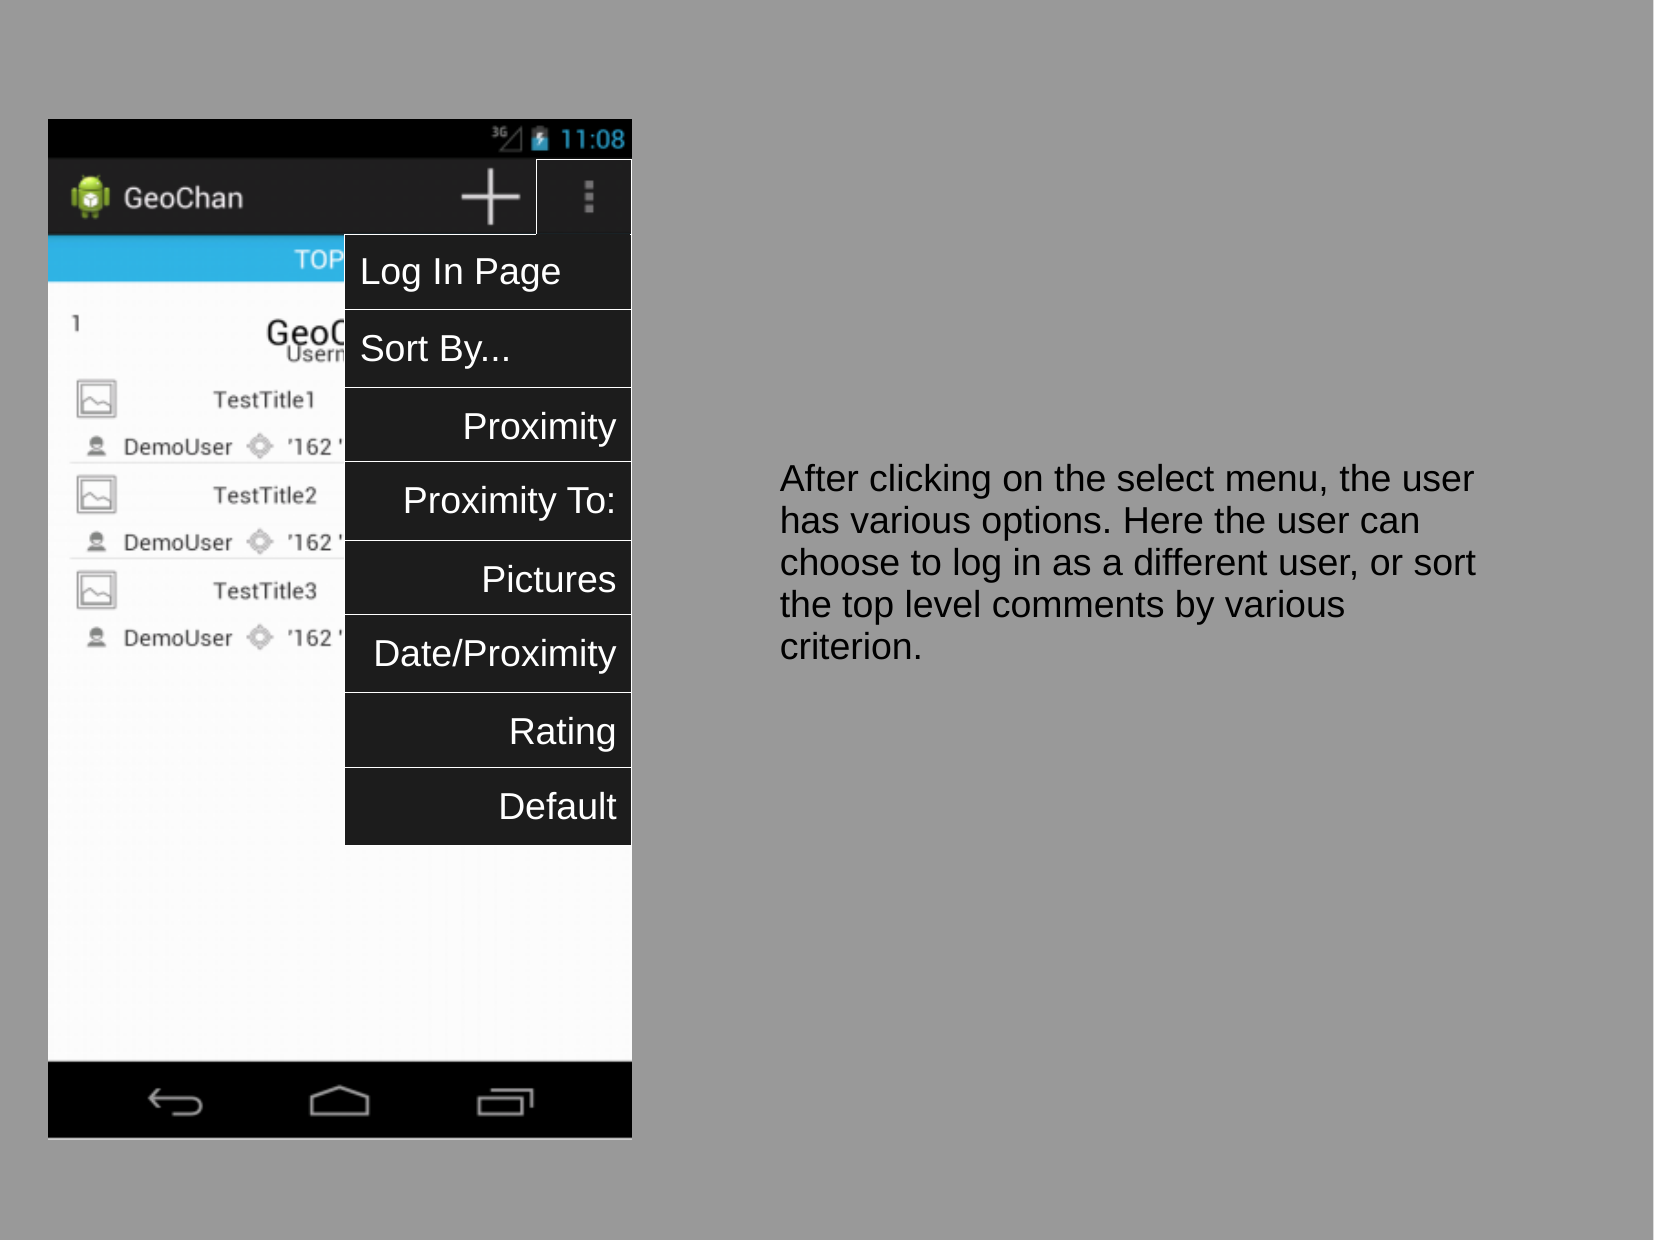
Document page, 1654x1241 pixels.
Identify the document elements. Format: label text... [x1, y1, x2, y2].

text_box Proximity To: [344, 461, 632, 540]
text_box Rating [344, 692, 632, 767]
text_box Default [344, 767, 632, 846]
text_box Log In Page [344, 234, 632, 309]
picture [48, 119, 632, 1141]
text_box Pictures [344, 540, 632, 614]
text_box [536, 159, 632, 256]
text_box After clicking on the select menu, the user has various options. Here the user can choose to log in as a different user, or sort the top level comments by various criterion. [765, 450, 1501, 675]
text_box Date/Proximity [344, 614, 632, 692]
text_box Sort By... [344, 309, 632, 387]
text_box Proximity [344, 387, 632, 461]
